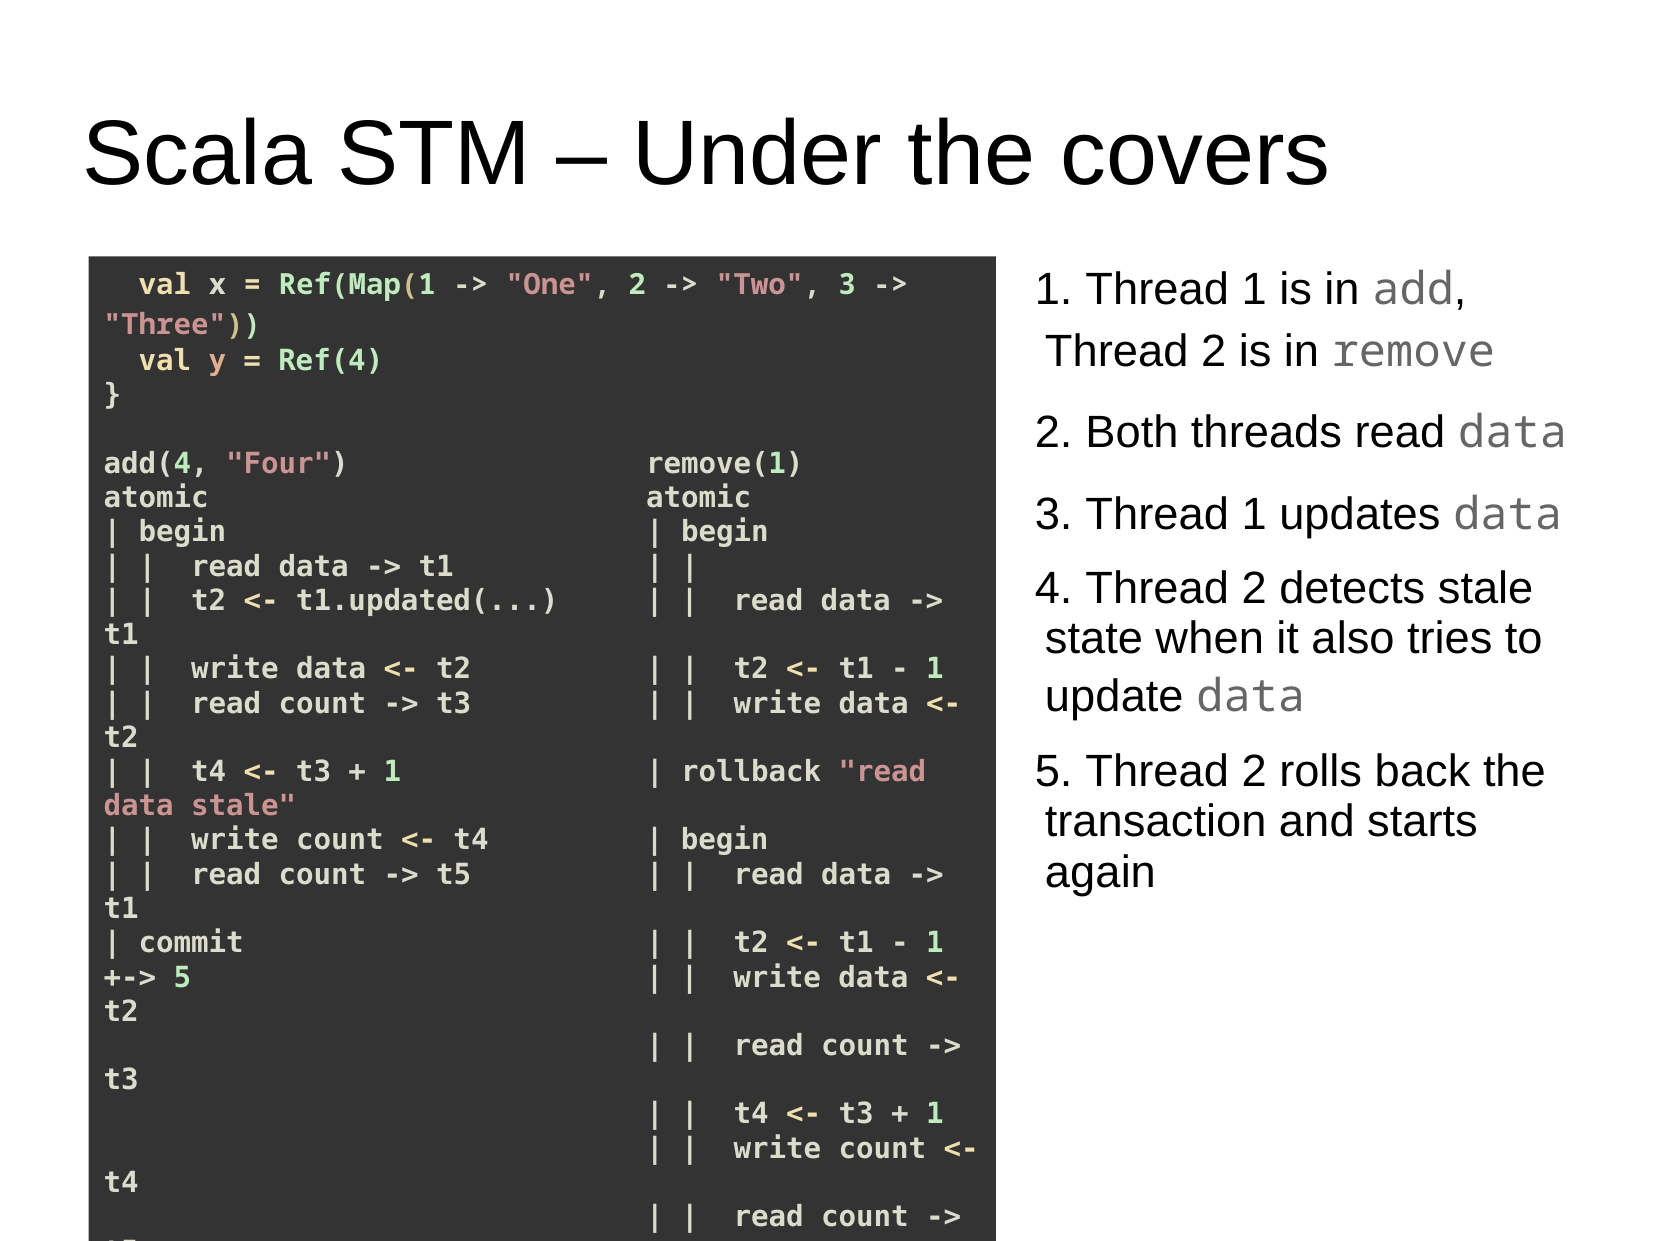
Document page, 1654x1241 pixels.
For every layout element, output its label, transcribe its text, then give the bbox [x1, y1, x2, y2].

text_box val x = Ref(Map(1 -> "One", 2 -> "Two", 3 -> "Three")) val y = Ref(4) } add(4, "Four") remove(1) atomic atomic | begin | begin | | read data -> t1 | | | | t2 <- t1.updated(...) | | read data -> t1 | | write data <- t2 | | t2 <- t1 - 1 | | read count -> t3 | | write data <- t2 | | t4 <- t3 + 1 | rollback "read data stale" | | write count <- t4 | begin | | read count -> t5 | | read data -> t1 | commit | | t2 <- t1 - 1 +-> 5 | | write data <- t2 | | read count -> t3 | | t4 <- t3 + 1 | | write count <- t4 | | read count -> t5 | commit +-> 6 [88, 256, 996, 981]
title Scala STM – Under the covers [82, 49, 1571, 257]
list Thread 1 is in add, Thread 2 is in remove Both threads read data Thread 1 updates data Thread 2 detects stale state when it also tries to update data Thread 2 rolls back the transaction and starts again [1022, 256, 1571, 979]
